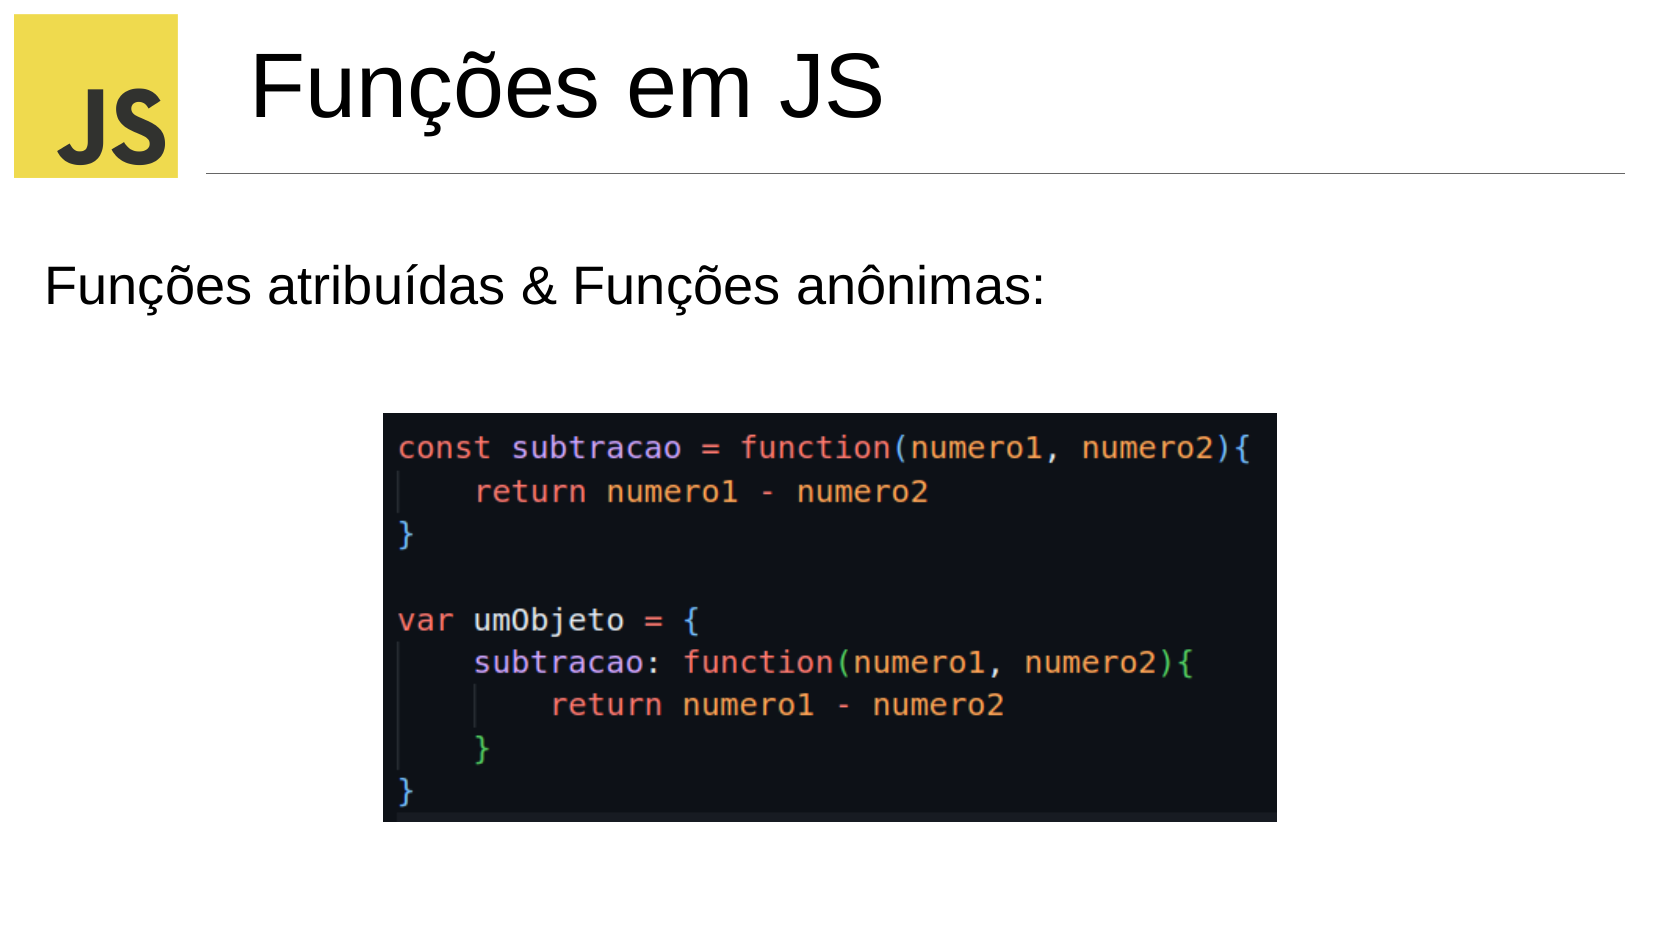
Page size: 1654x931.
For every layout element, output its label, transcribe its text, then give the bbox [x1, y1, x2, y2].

text_box Funções atribuídas & Funções anônimas: [29, 248, 1123, 384]
picture [383, 413, 1277, 822]
title Funções em JS [249, 7, 1654, 164]
picture [14, 14, 178, 178]
